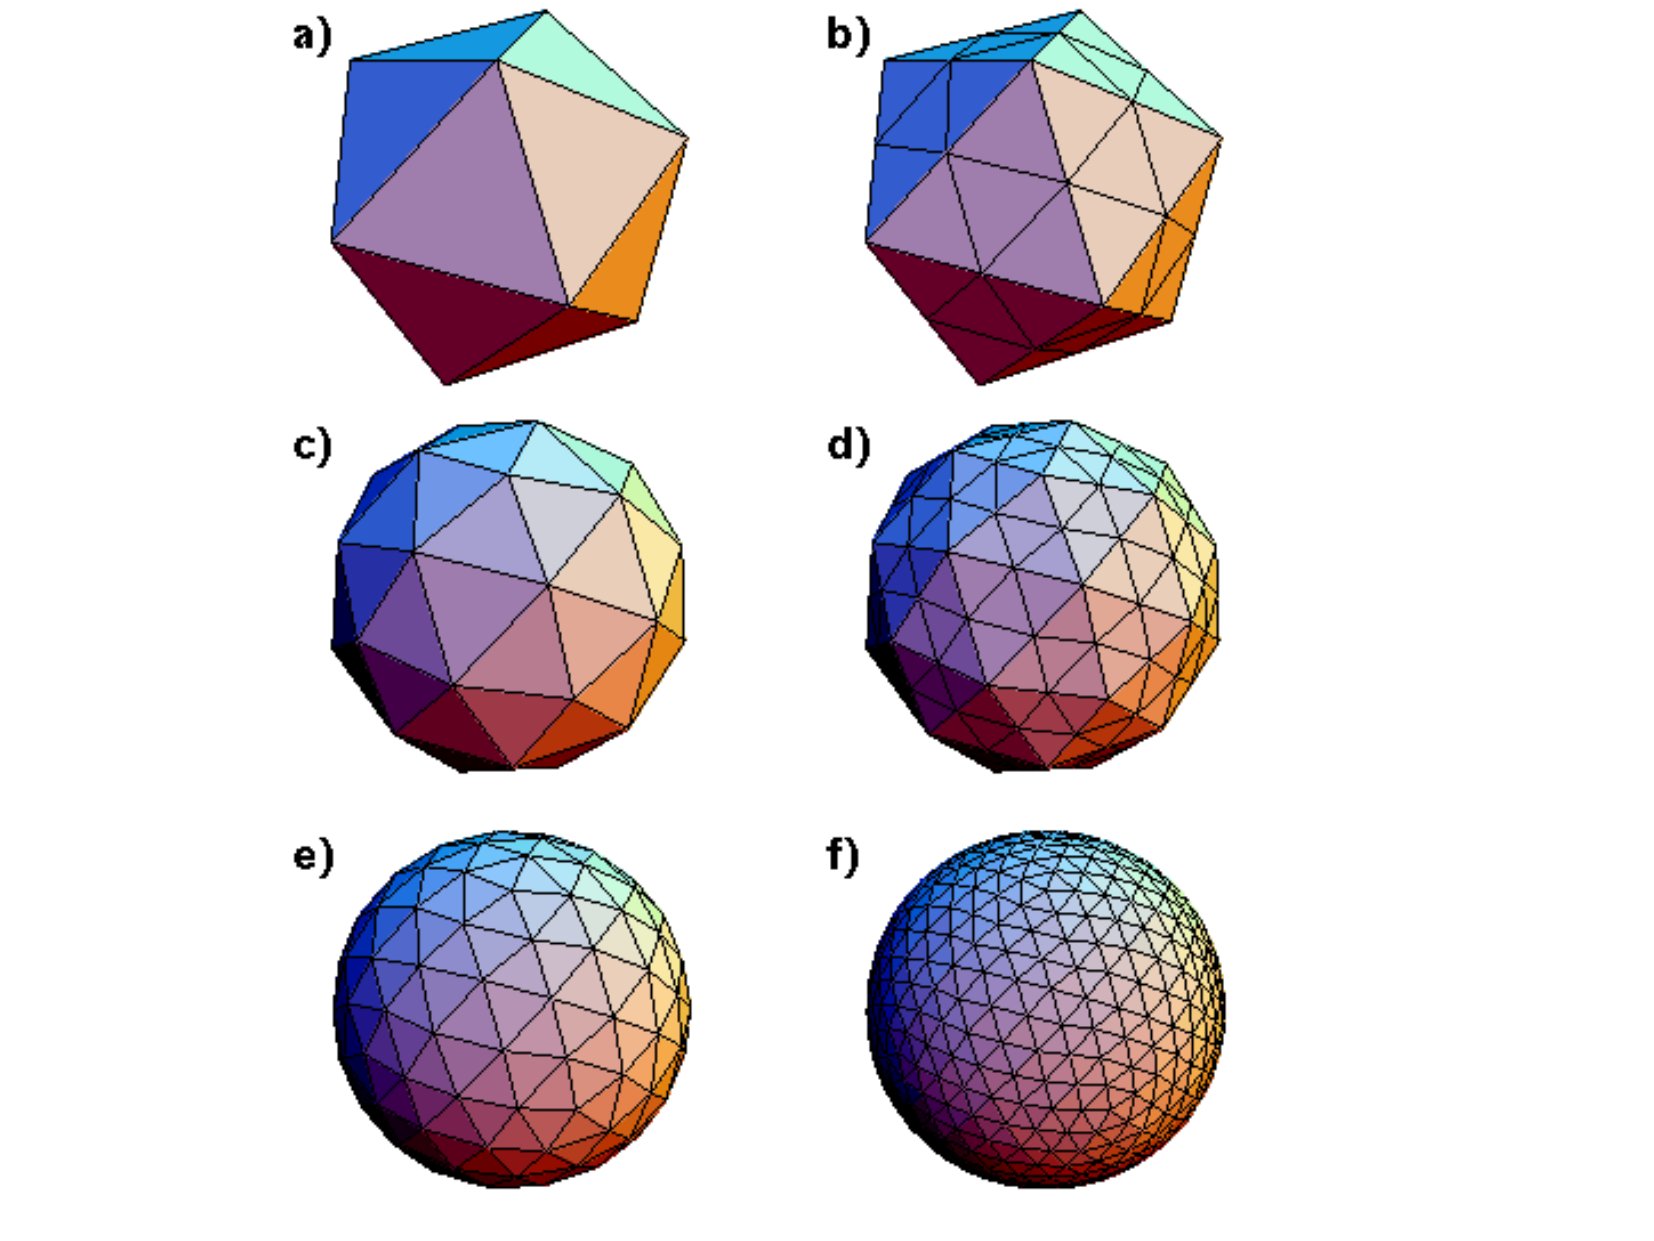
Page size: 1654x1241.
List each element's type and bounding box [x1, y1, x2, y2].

picture [151, 0, 1377, 1203]
